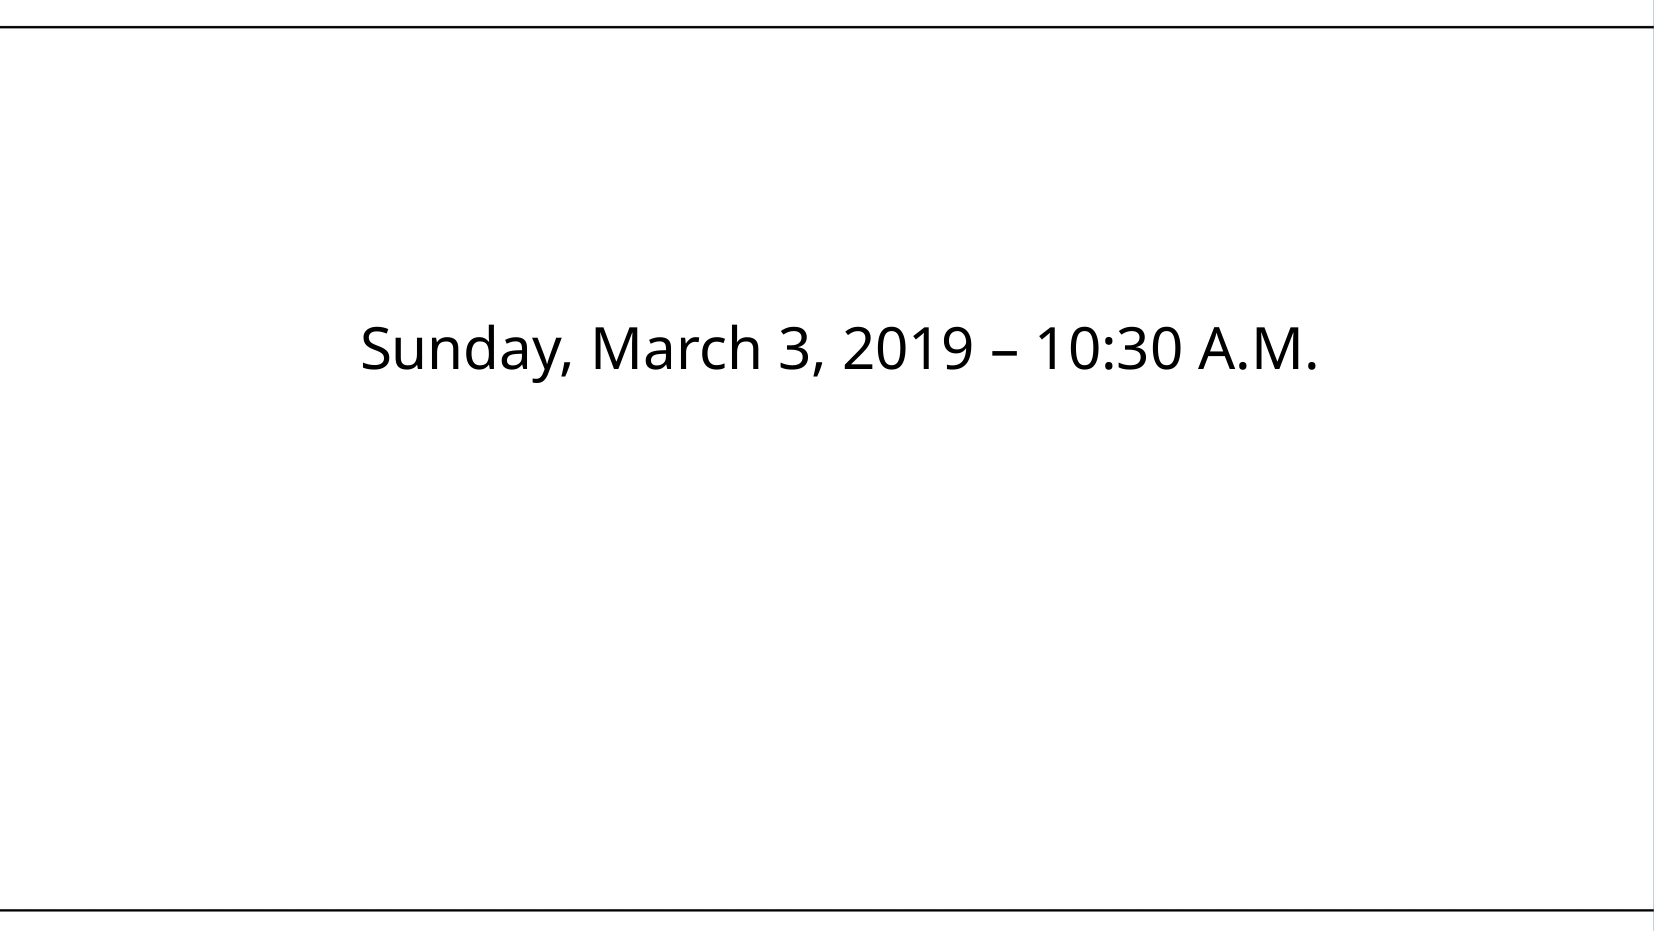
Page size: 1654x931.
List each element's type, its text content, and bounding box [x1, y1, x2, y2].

picture [0, 0, 1654, 931]
text_box Sunday, March 3, 2019 – 10:30 A.M. [225, 300, 1456, 393]
